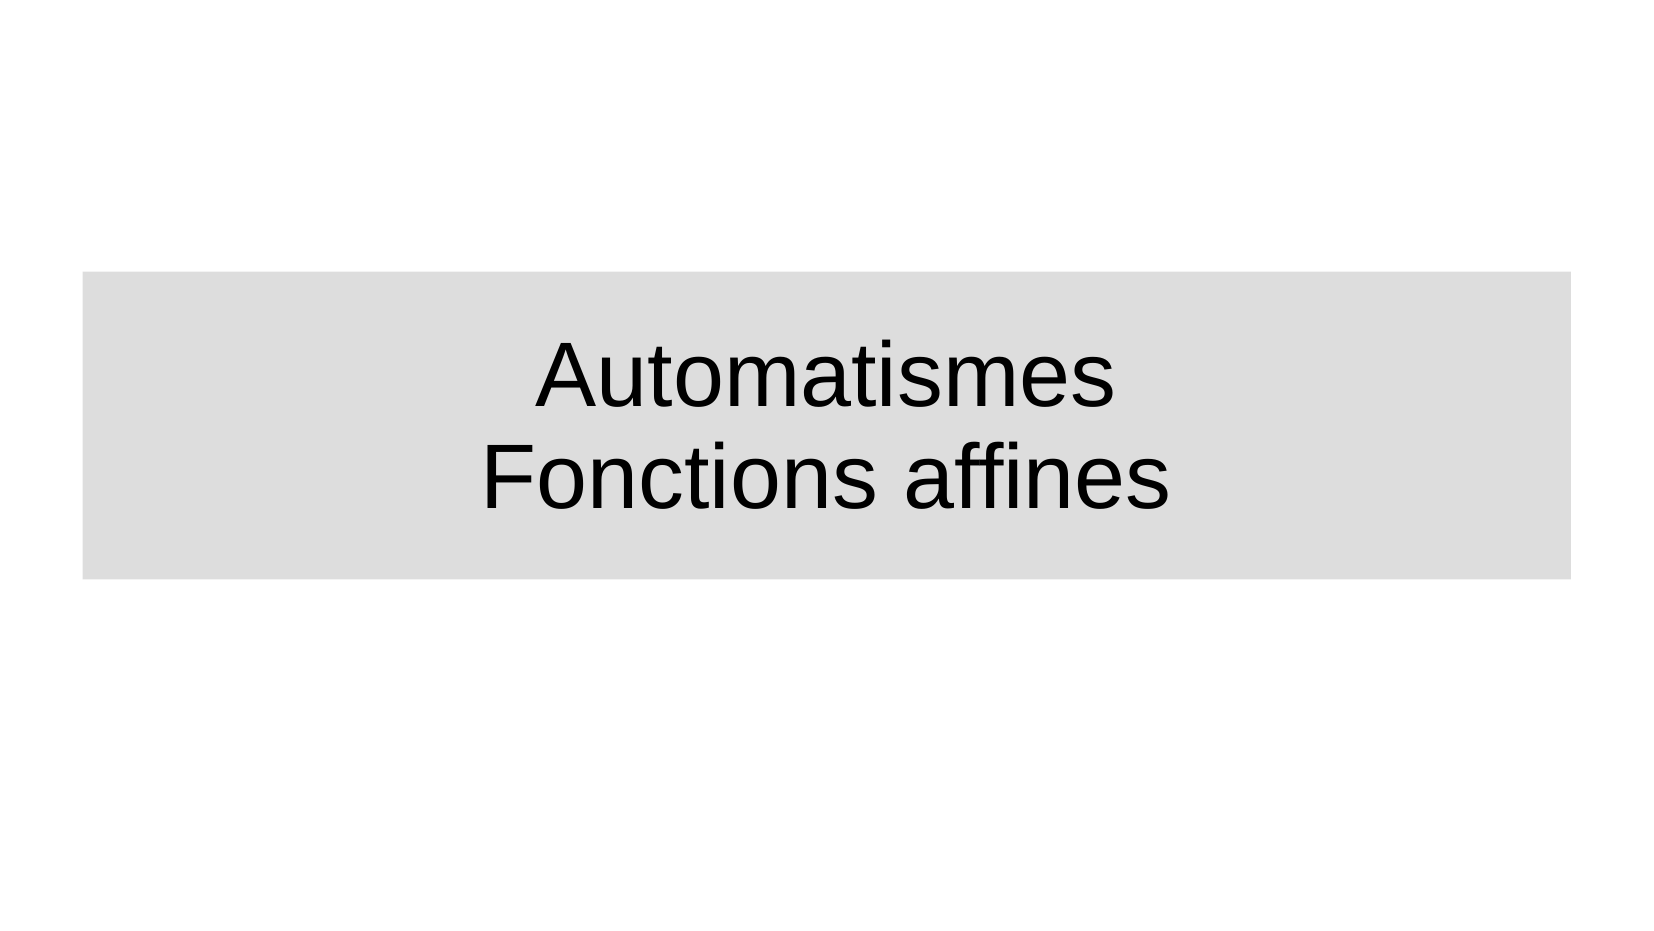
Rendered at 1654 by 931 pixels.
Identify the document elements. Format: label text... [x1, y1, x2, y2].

title Automatismes Fonctions affines [82, 271, 1571, 580]
